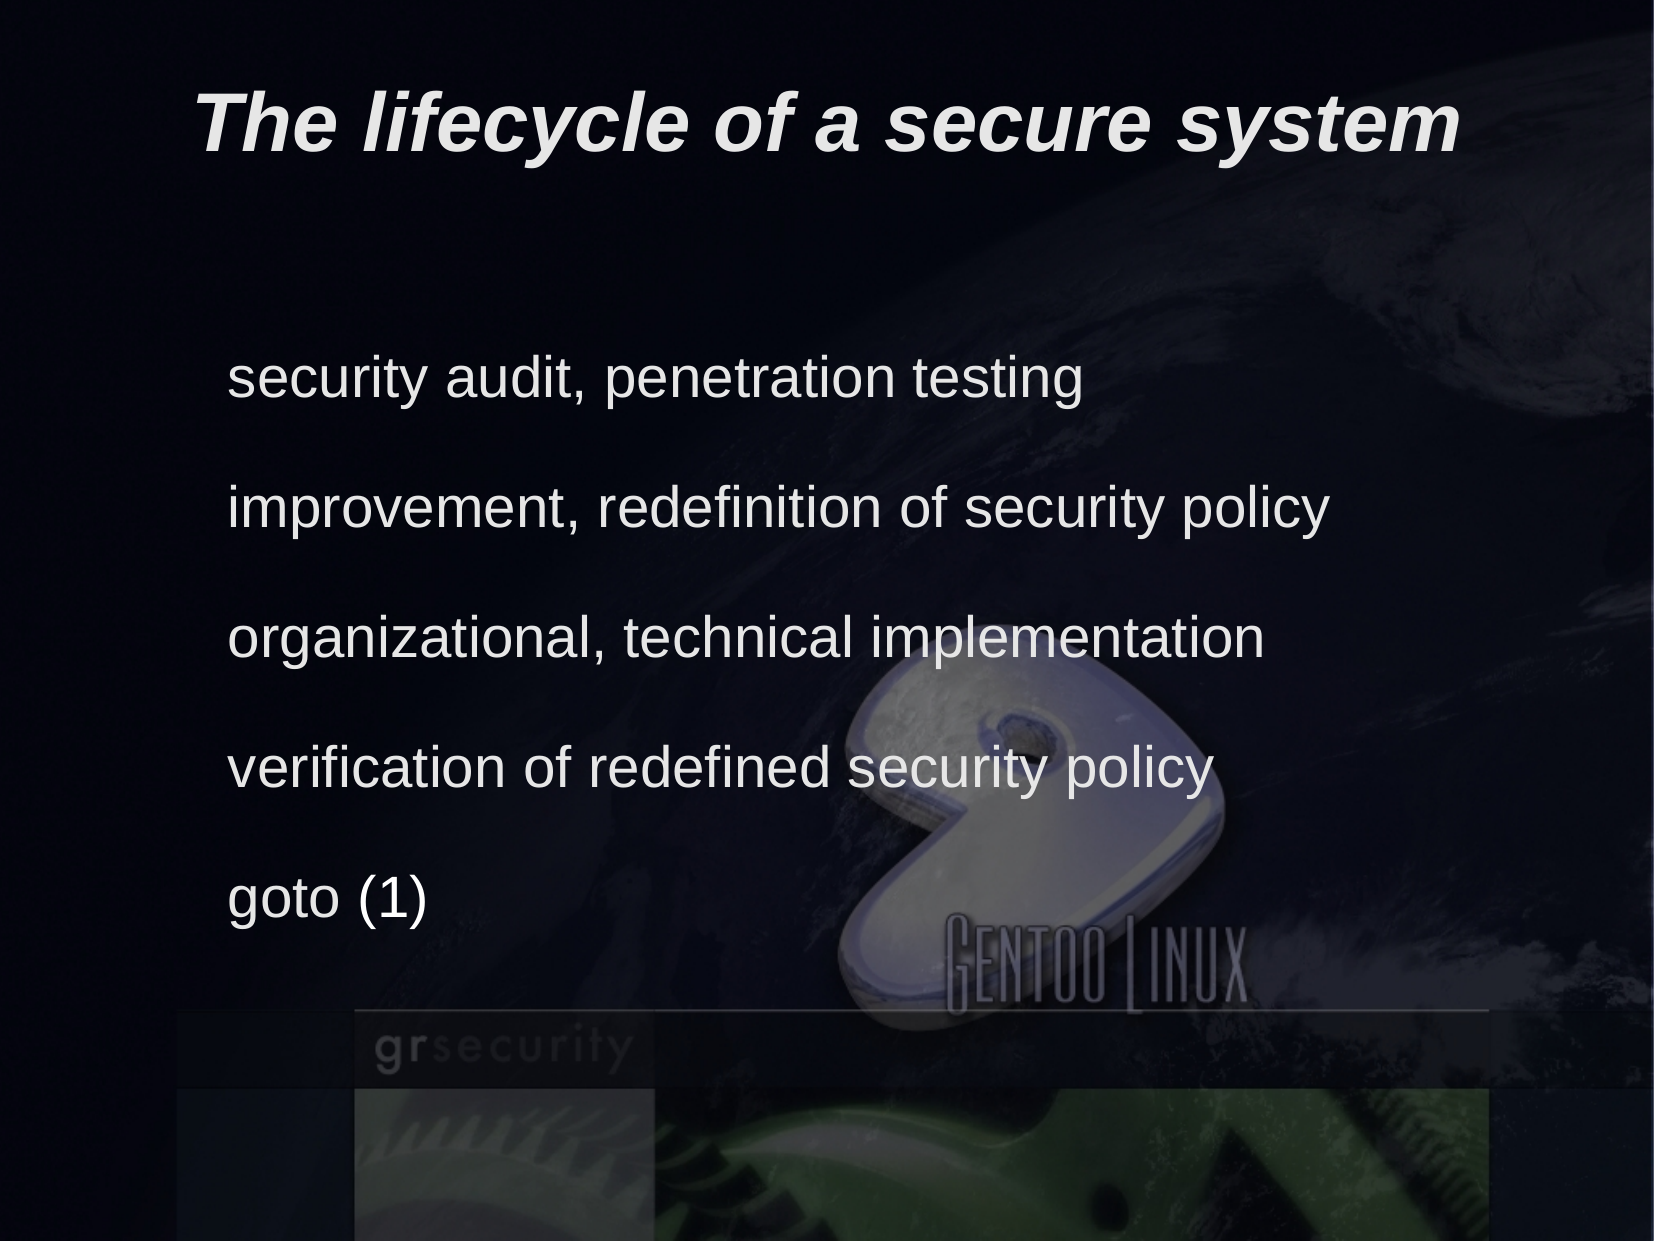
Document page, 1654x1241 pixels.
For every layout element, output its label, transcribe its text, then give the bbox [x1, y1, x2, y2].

picture [0, 0, 1654, 1241]
list security audit, penetration testing improvement, redefinition of security policy organizational, technical implementation verification of redefined security policy goto (1) [152, 344, 1534, 1127]
title The lifecycle of a secure system [121, 19, 1534, 227]
